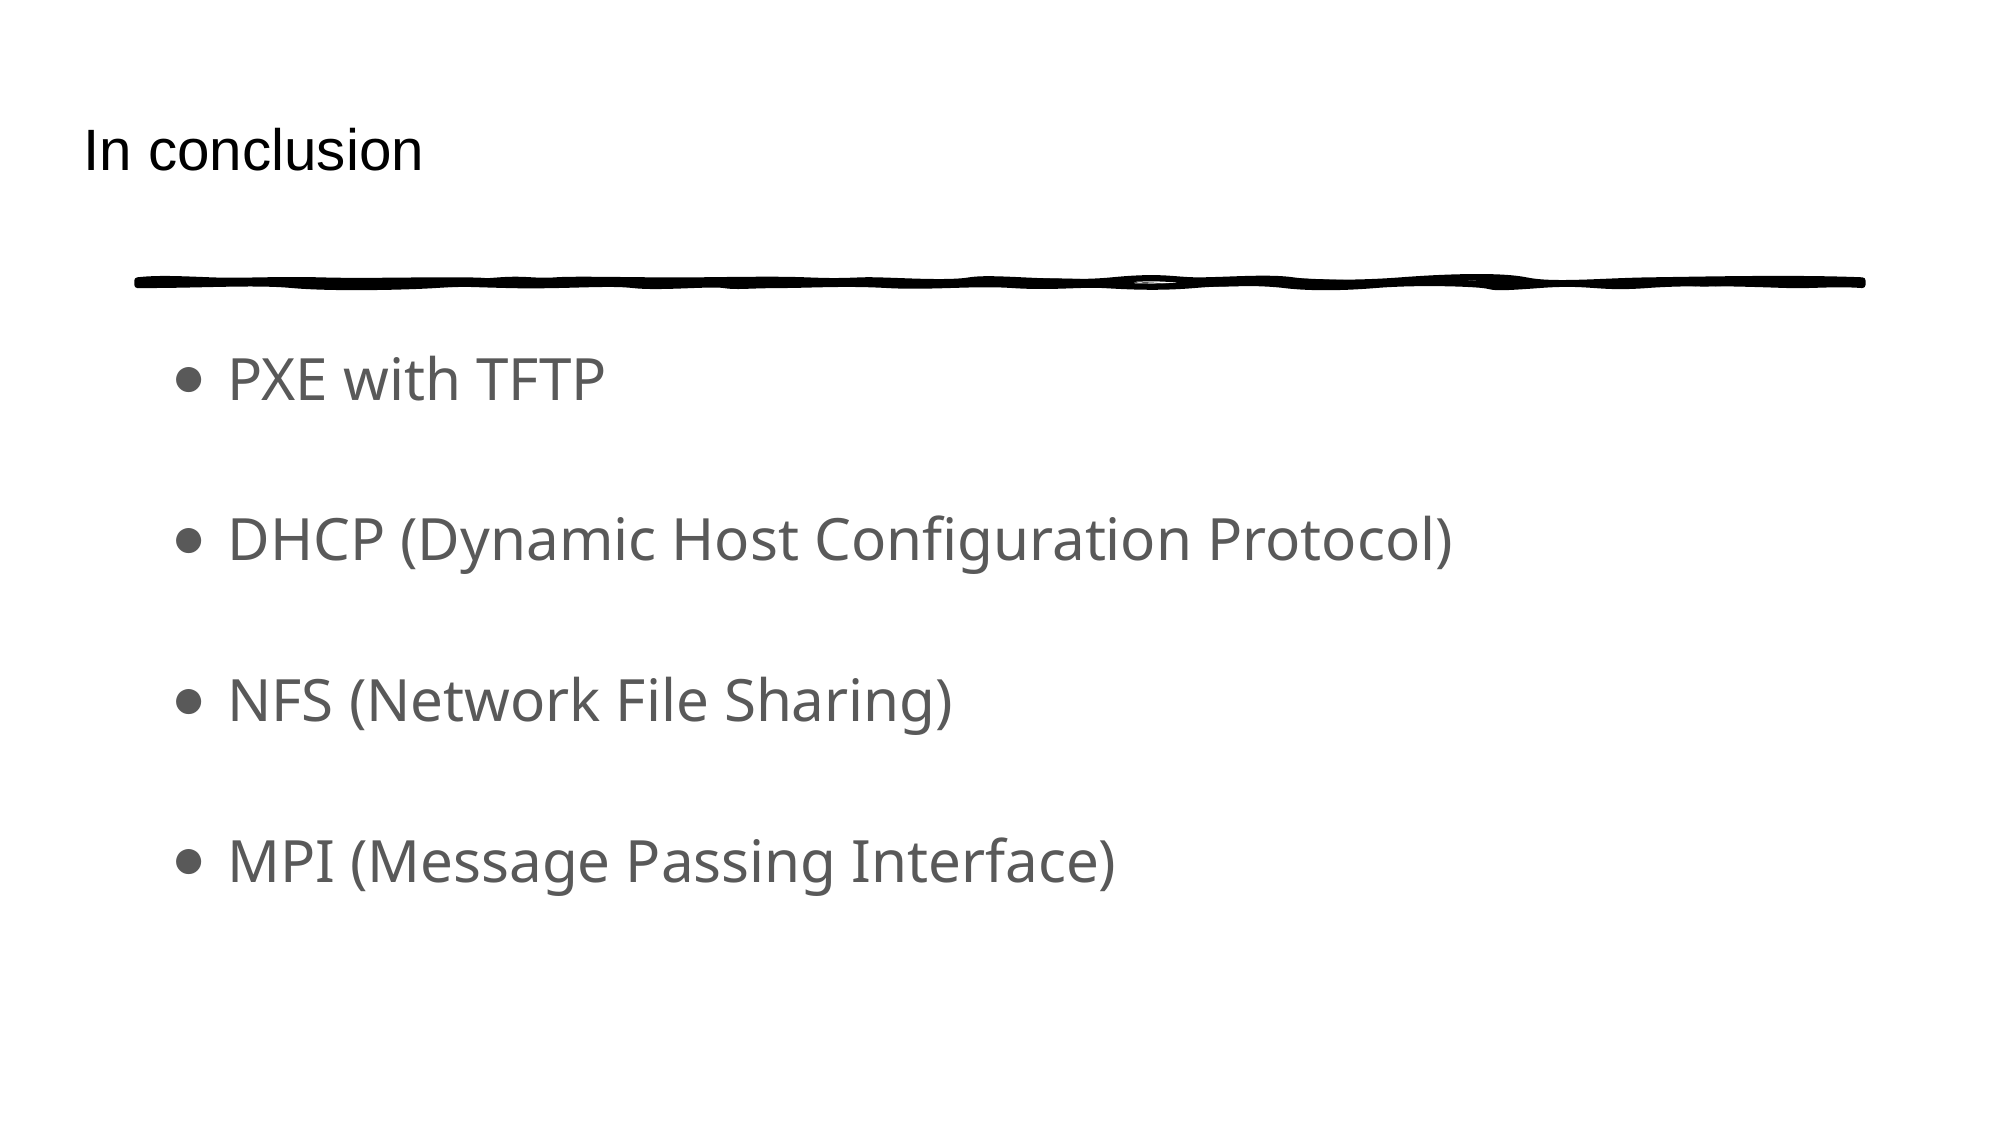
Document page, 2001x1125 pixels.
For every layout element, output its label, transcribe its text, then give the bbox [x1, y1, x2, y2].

list PXE with TFTP DHCP (Dynamic Host Configuration Protocol) NFS (Network File Sharing) MPI (Message Passing Interface) [137, 316, 1863, 1014]
title In conclusion [68, 97, 1932, 223]
